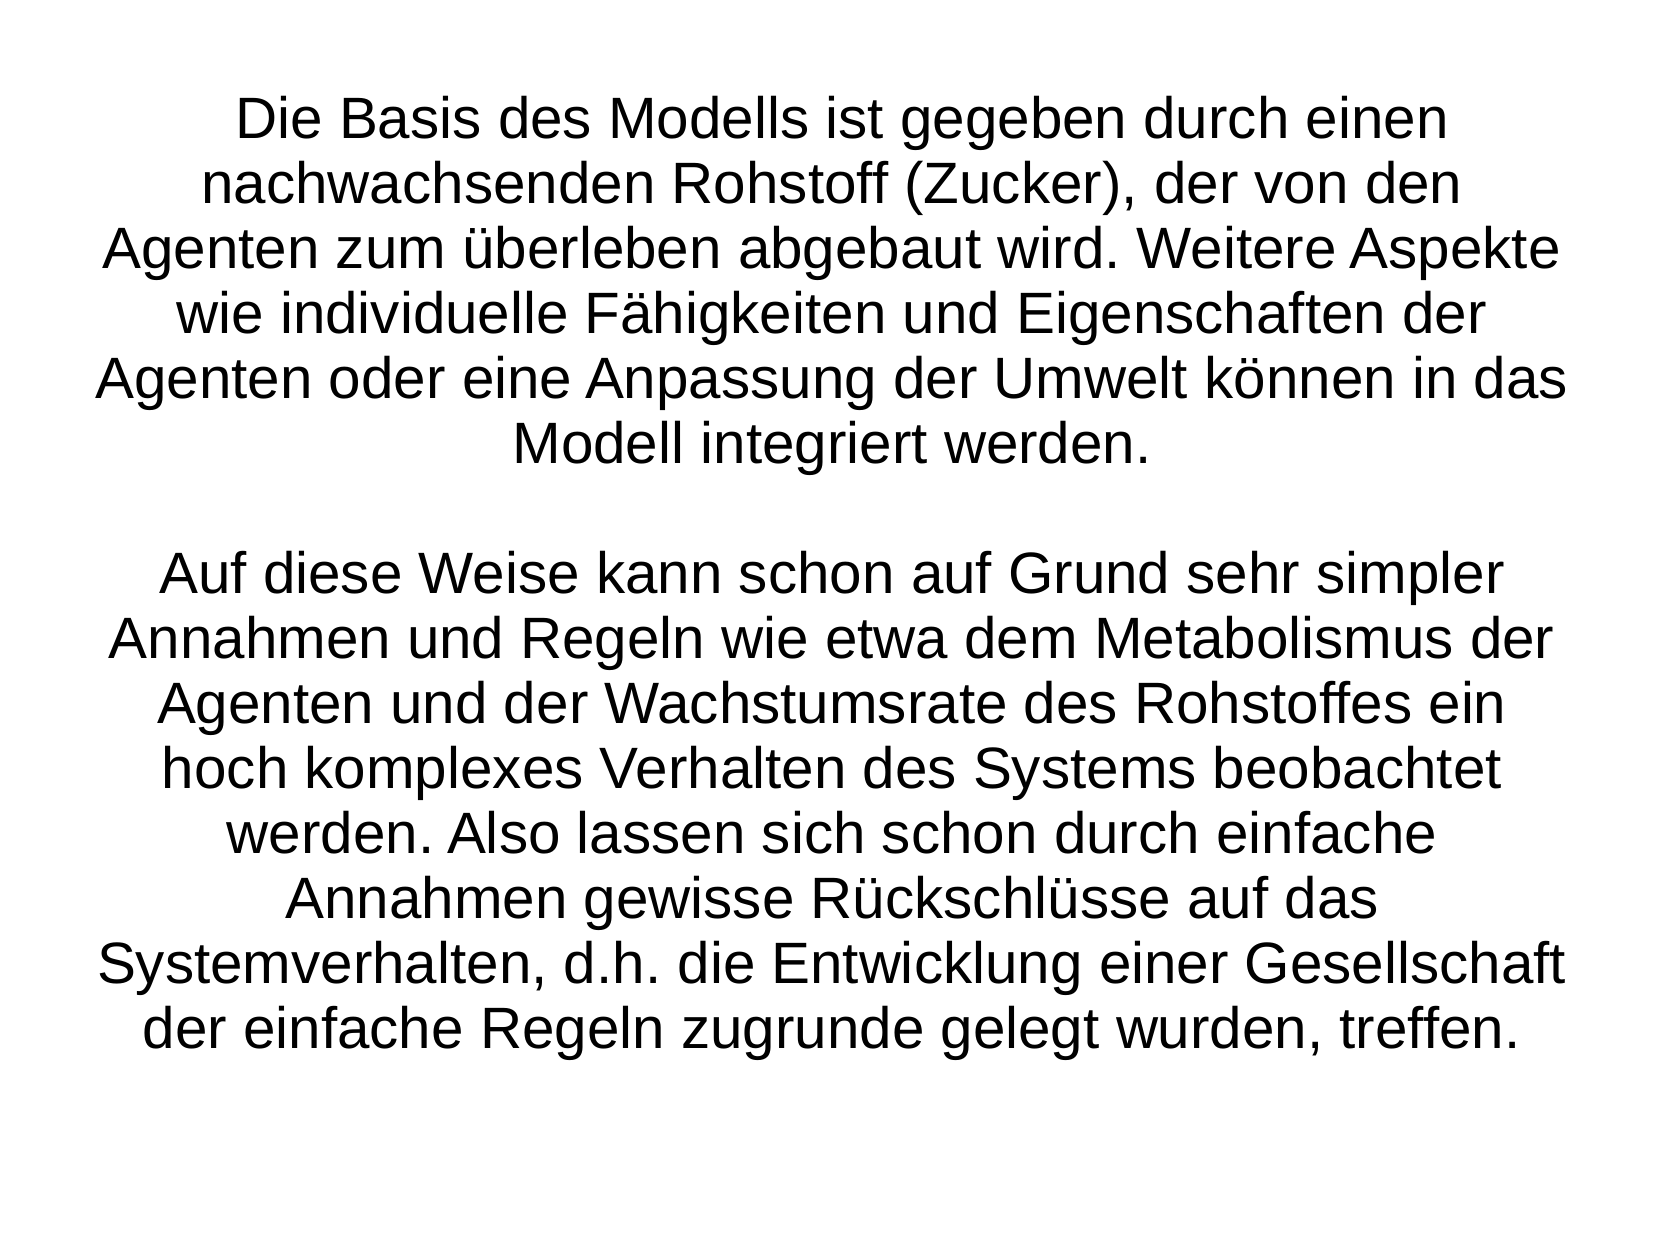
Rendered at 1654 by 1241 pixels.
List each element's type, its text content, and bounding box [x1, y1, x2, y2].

subtitle Die Basis des Modells ist gegeben durch einen nachwachsenden Rohstoff (Zucker), der von den Agenten zum überleben abgebaut wird. Weitere Aspekte wie individuelle Fähigkeiten und Eigenschaften der Agenten oder eine Anpassung der Umwelt können in das Modell integriert werden. Auf diese Weise kann schon auf Grund sehr simpler Annahmen und Regeln wie etwa dem Metabolismus der Agenten und der Wachstumsrate des Rohstoffes ein hoch komplexes Verhalten des Systems beobachtet werden. Also lassen sich schon durch einfache Annahmen gewisse Rückschlüsse auf das Systemverhalten, d.h. die Entwicklung einer Gesellschaft der einfache Regeln zugrunde gelegt wurden, treffen. [88, 85, 1577, 1211]
